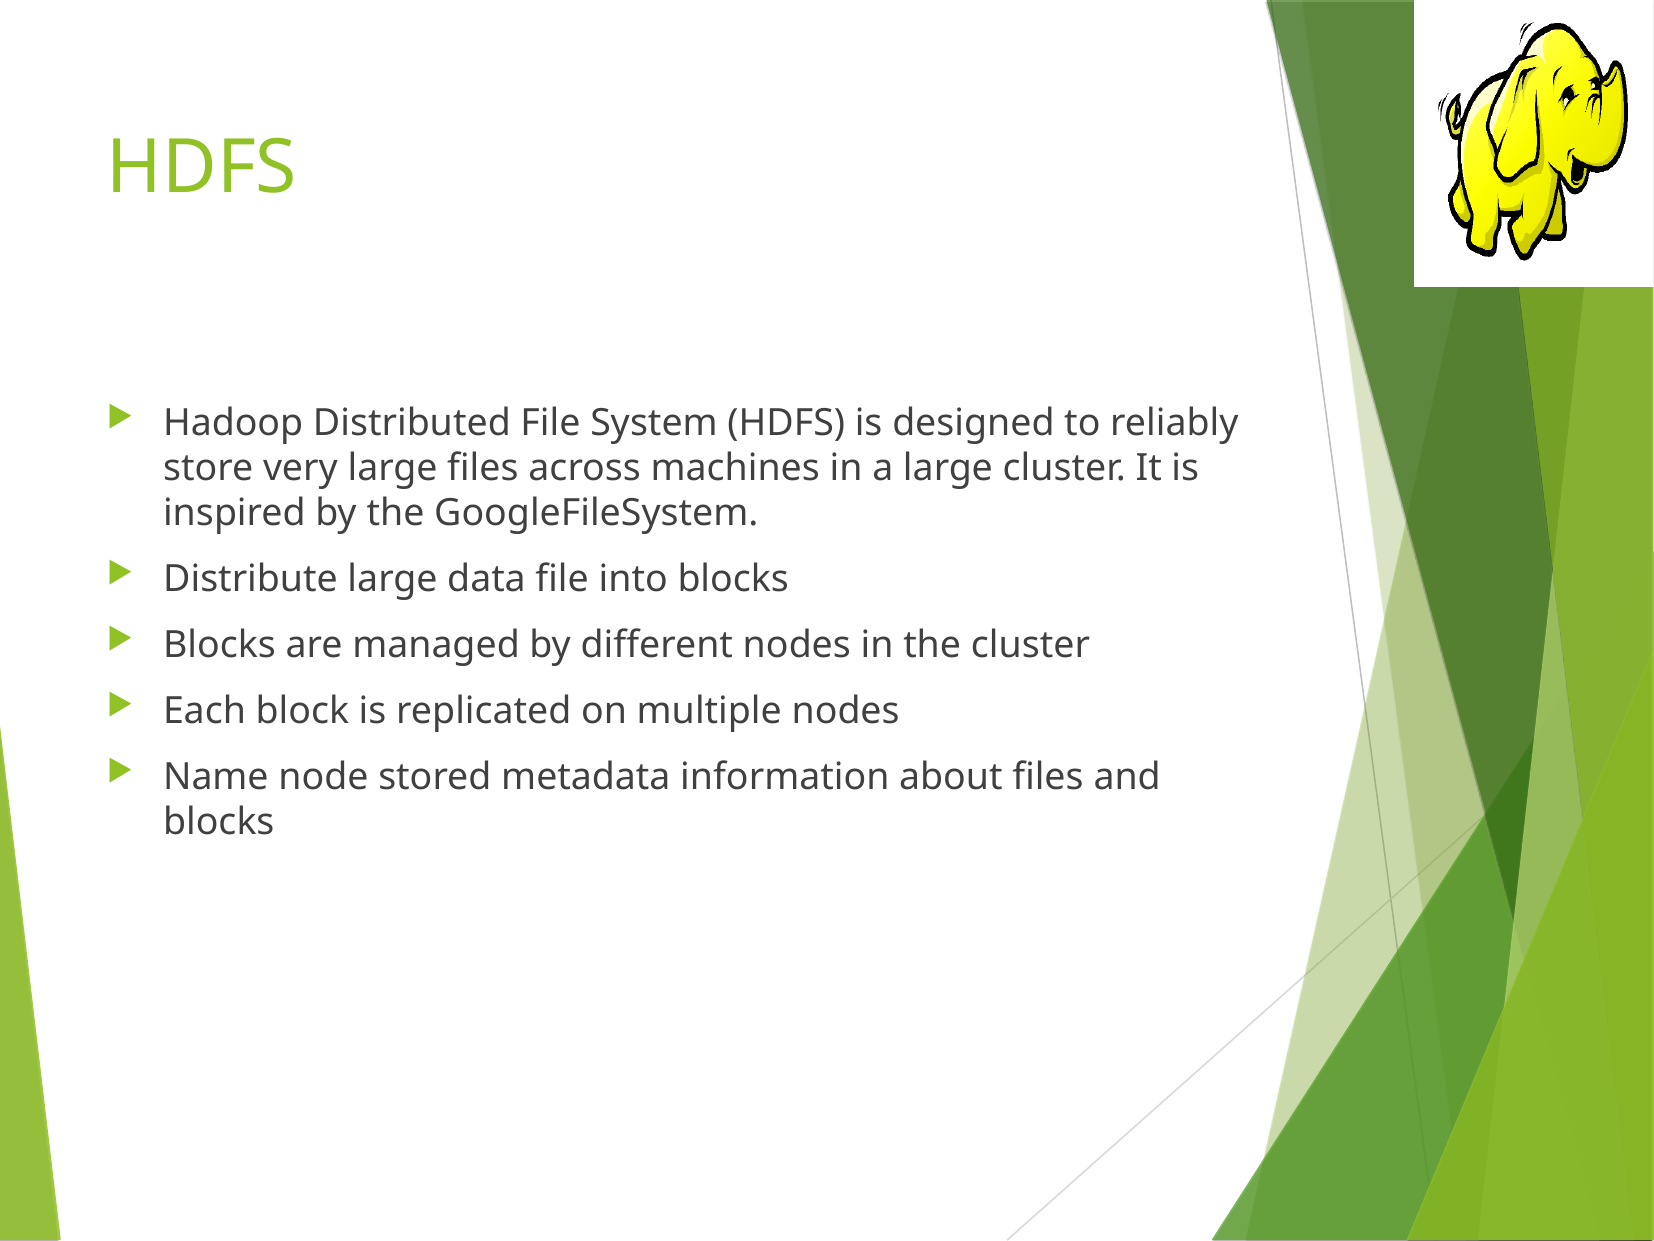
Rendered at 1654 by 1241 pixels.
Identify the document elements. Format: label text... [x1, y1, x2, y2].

title HDFS [91, 110, 1258, 349]
list Hadoop Distributed File System (HDFS) is designed to reliably store very large files across machines in a large cluster. It is inspired by the GoogleFileSystem. Distribute large data file into blocks Blocks are managed by different nodes in the cluster Each block is replicated on multiple nodes Name node stored metadata information about files and blocks [91, 390, 1258, 1093]
picture [1414, 0, 1654, 287]
